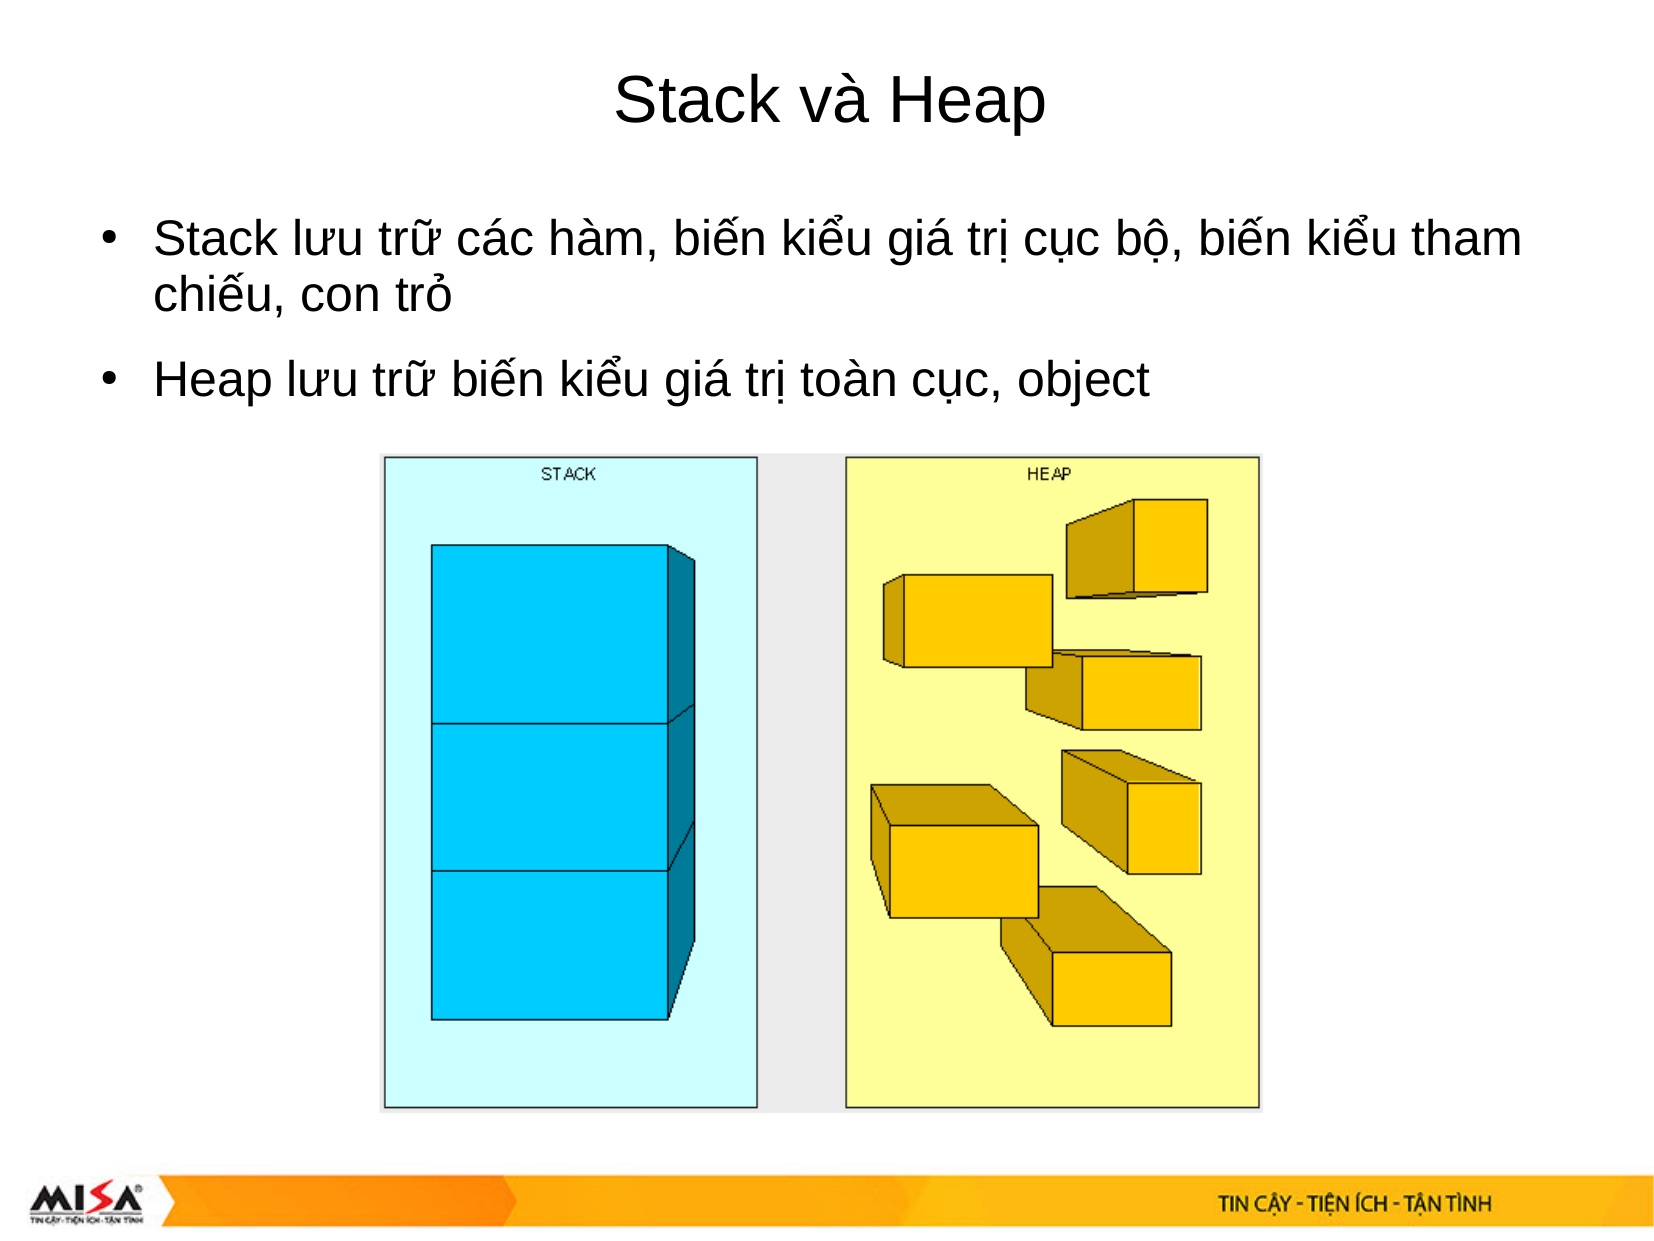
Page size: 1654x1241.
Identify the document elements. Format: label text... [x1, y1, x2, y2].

title Stack và Heap [86, 2, 1576, 196]
list Stack lưu trữ các hàm, biến kiểu giá trị cục bộ, biến kiểu tham chiếu, con trỏ Heap lưu trữ biến kiểu giá trị toàn cục, object [82, 210, 1571, 1010]
picture [0, 0, 1654, 1241]
